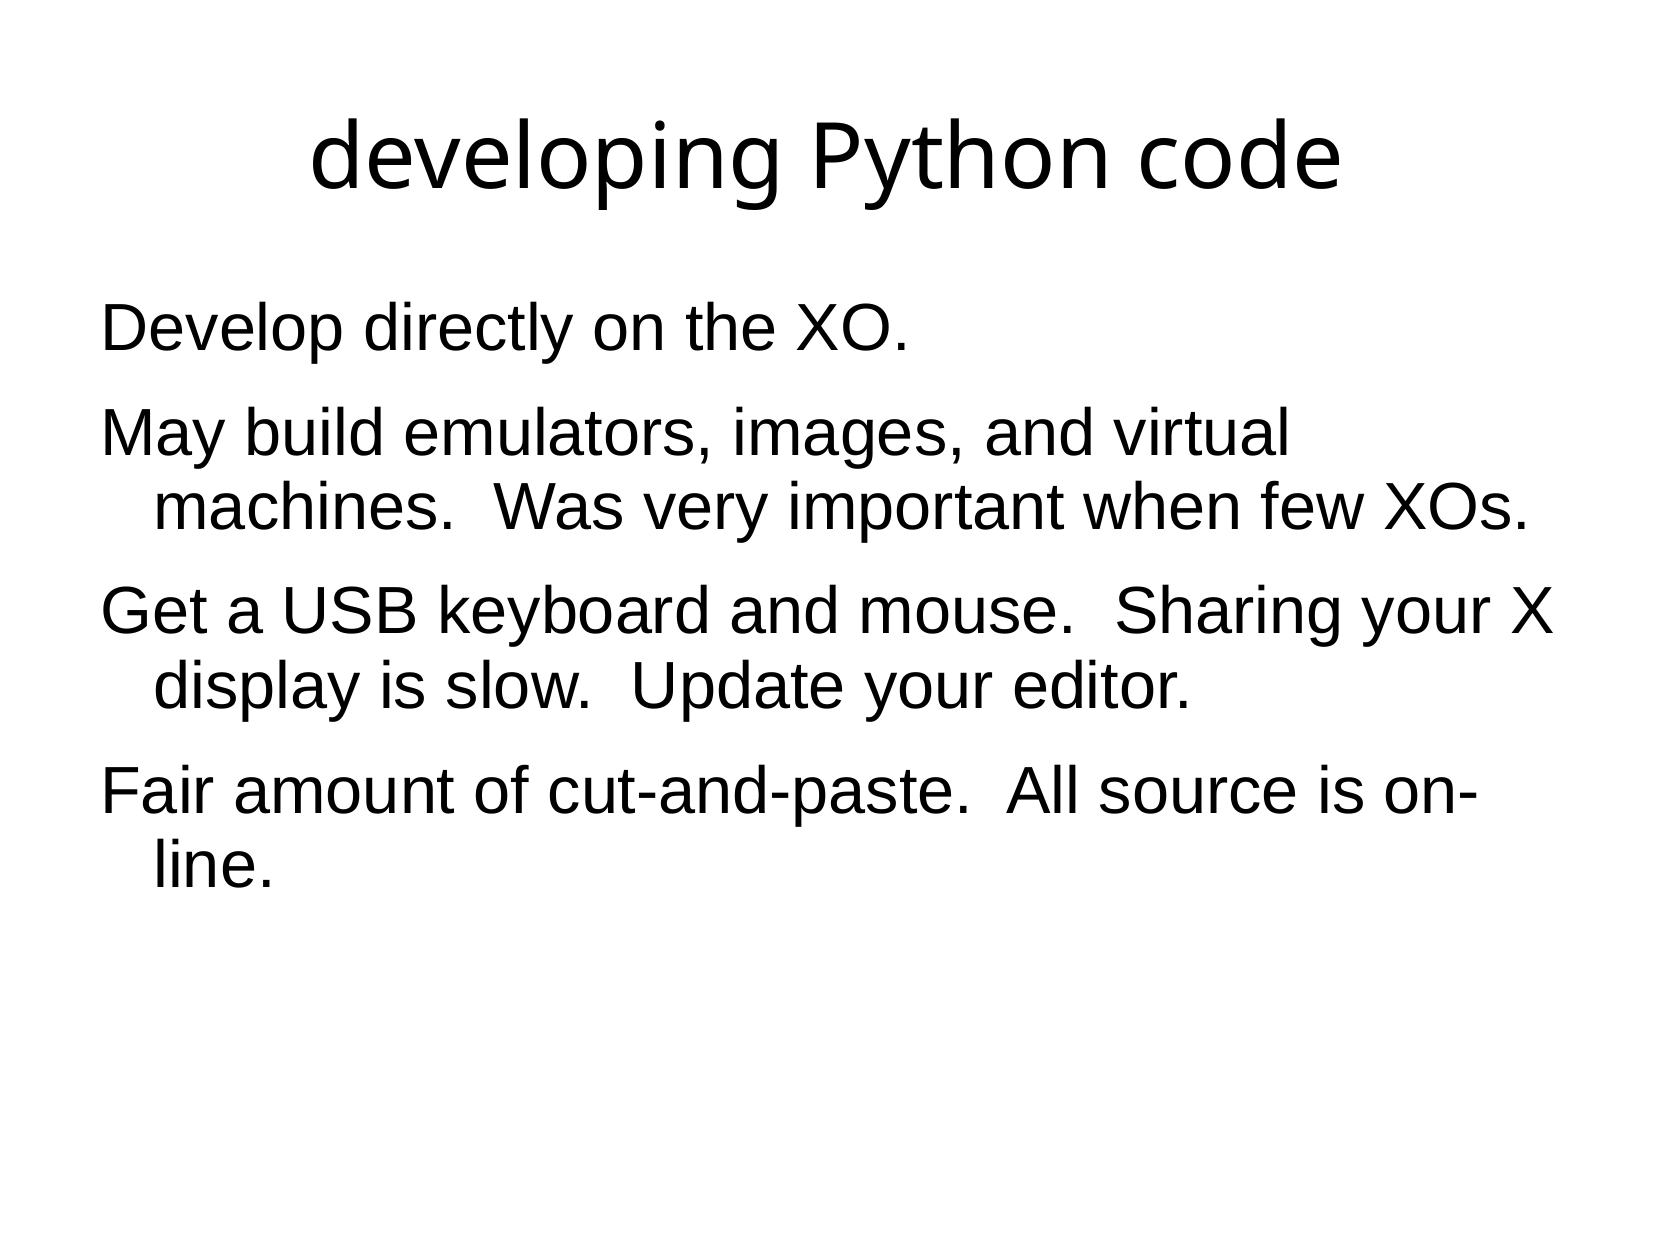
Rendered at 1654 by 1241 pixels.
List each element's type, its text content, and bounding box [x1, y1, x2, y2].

list Develop directly on the XO. May build emulators, images, and virtual machines. Was very important when few XOs. Get a USB keyboard and mouse. Sharing your X display is slow. Update your editor. Fair amount of cut-and-paste. All source is on-line. [82, 290, 1571, 1094]
title developing Python code [82, 56, 1571, 250]
